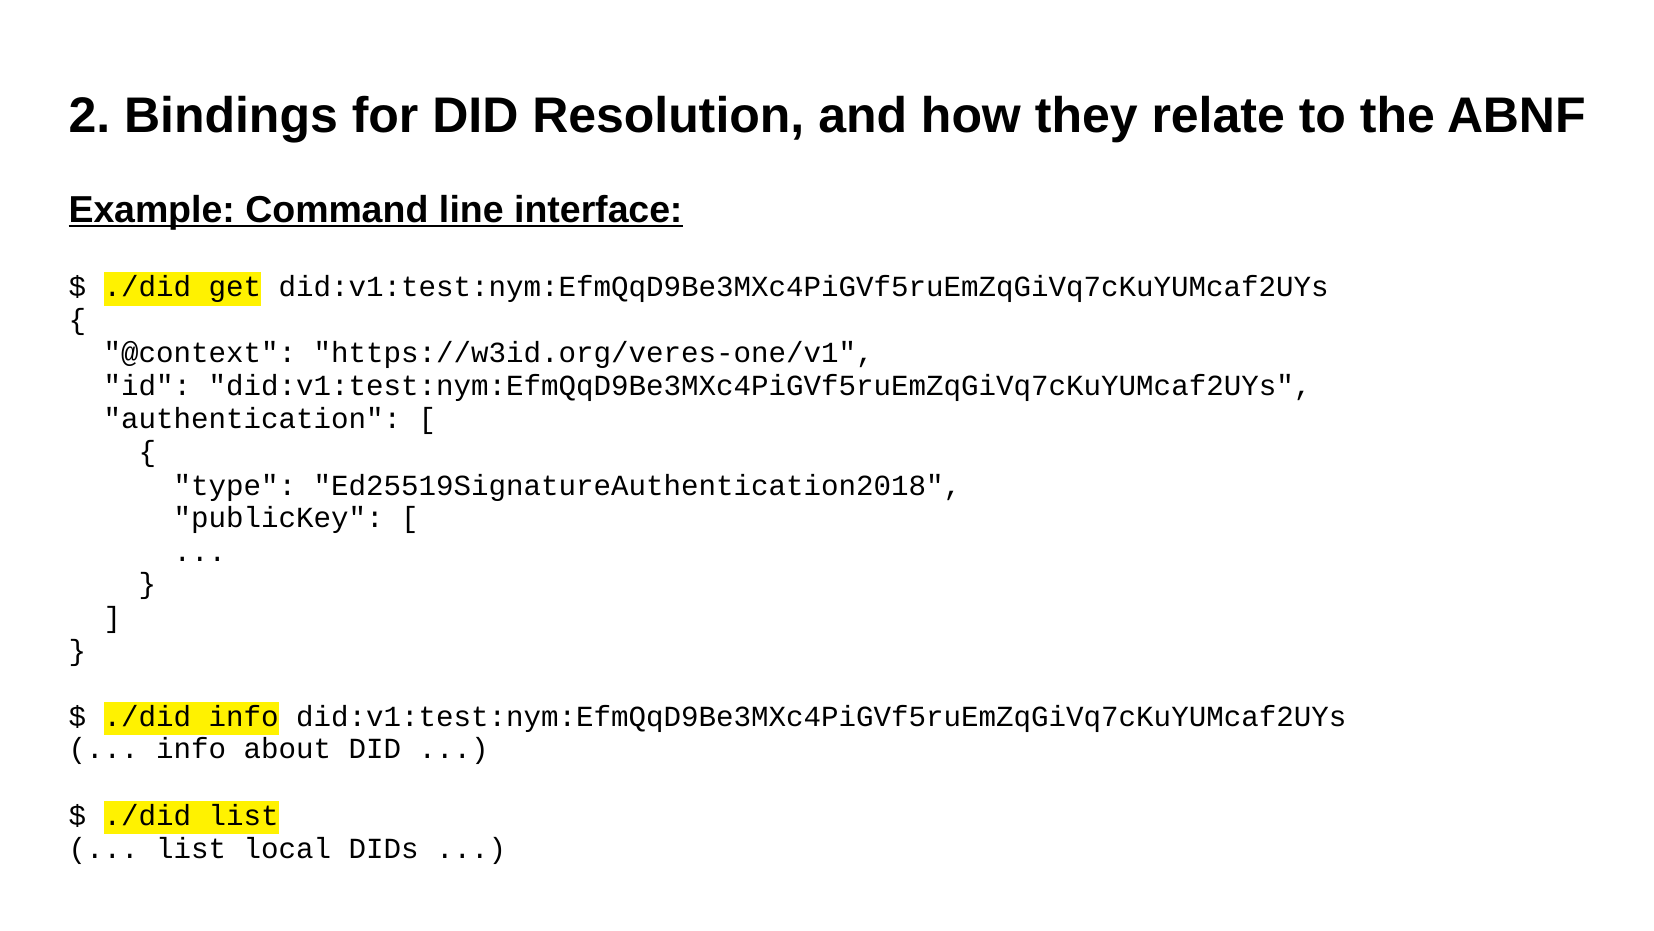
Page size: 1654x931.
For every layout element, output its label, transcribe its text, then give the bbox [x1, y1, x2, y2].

title 2. Bindings for DID Resolution, and how they relate to the ABNF [59, 37, 1597, 193]
text_box Example: Command line interface: $ ./did get did:v1:test:nym:EfmQqD9Be3MXc4PiGVf5ruEmZqGiVq7cKuYUMcaf2UYs { "@context": "https://w3id.org/veres-one/v1", "id": "did:v1:test:nym:EfmQqD9Be3MXc4PiGVf5ruEmZqGiVq7cKuYUMcaf2UYs", "authentication": [ { "type": "Ed25519SignatureAuthentication2018", "publicKey": [ ... } ] } $ ./did info did:v1:test:nym:EfmQqD9Be3MXc4PiGVf5ruEmZqGiVq7cKuYUMcaf2UYs (... info about DID ...) $ ./did list (... list local DIDs ...) [68, 188, 1654, 867]
